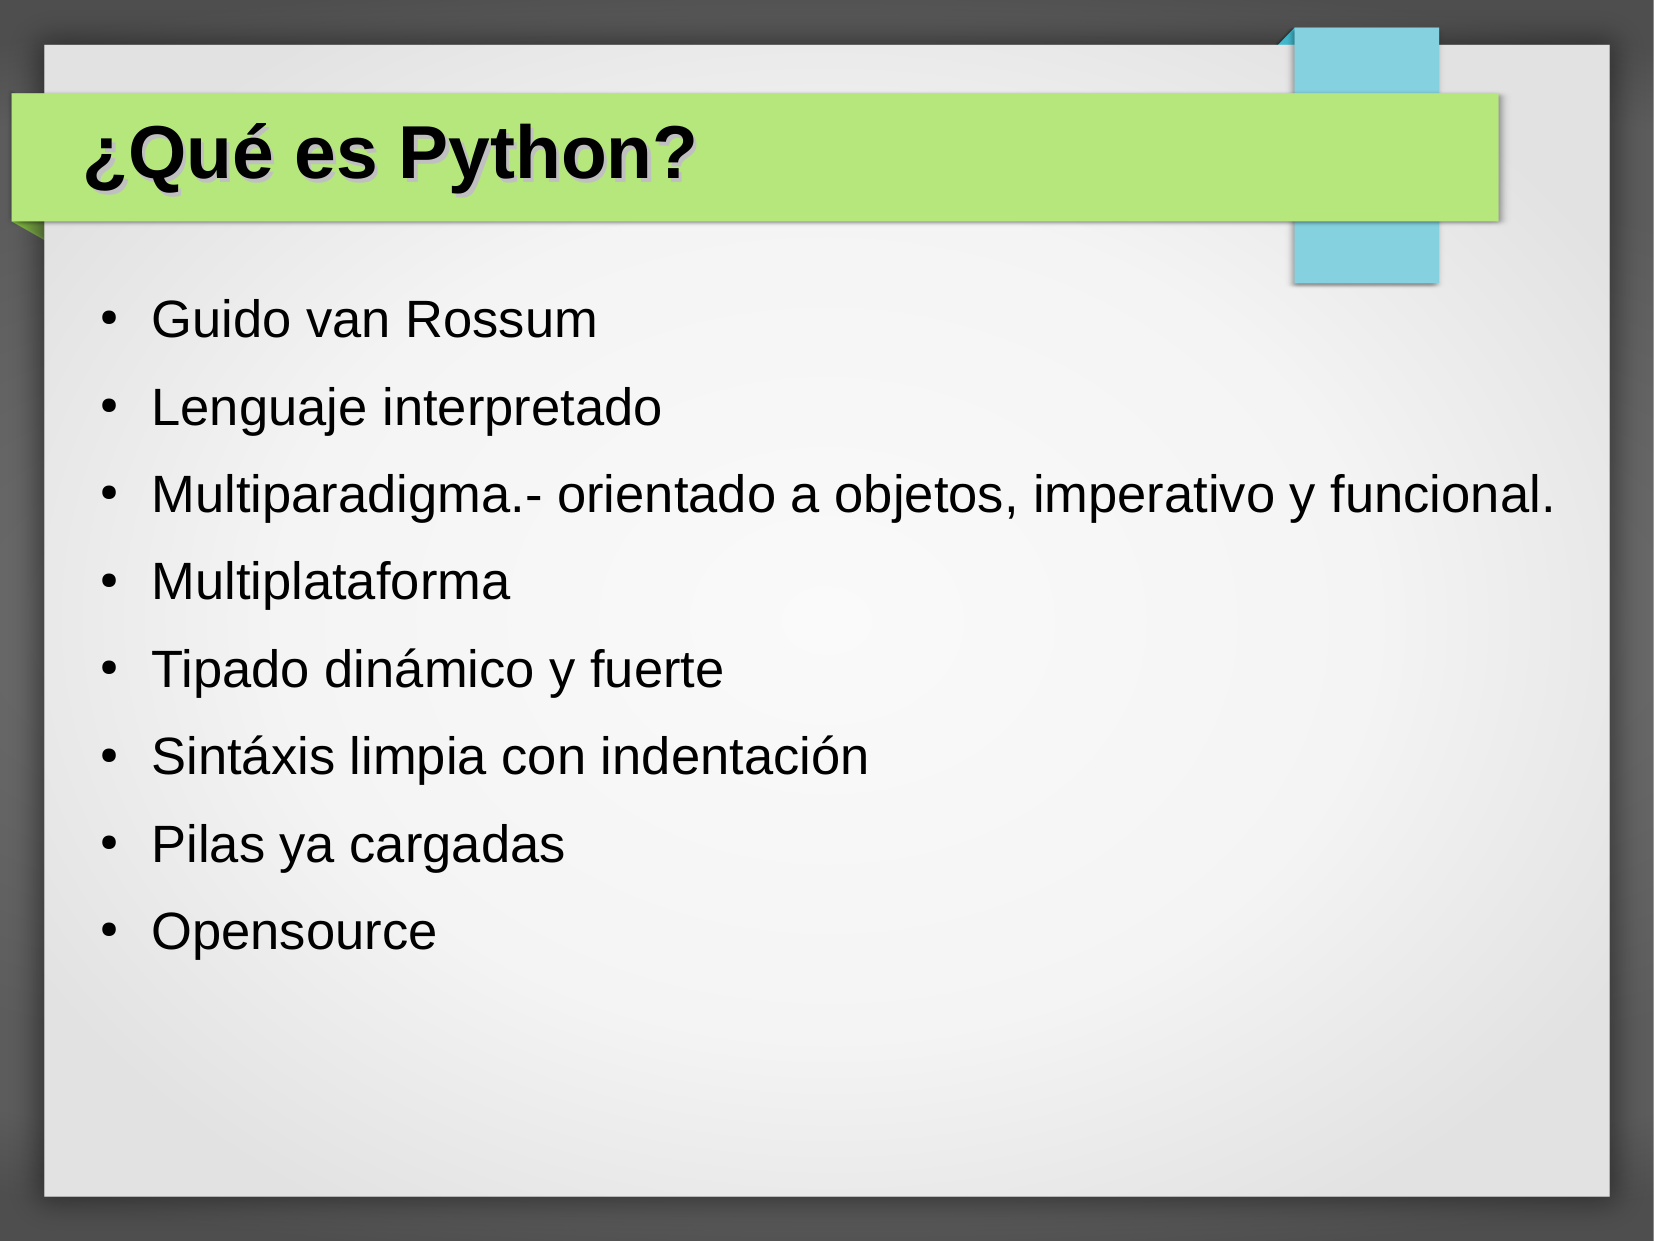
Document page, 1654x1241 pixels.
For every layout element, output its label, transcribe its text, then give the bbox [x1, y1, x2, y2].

picture [0, 0, 1654, 1241]
title ¿Qué es Python? [82, 49, 1571, 257]
list Guido van Rossum Lenguaje interpretado Multiparadigma.- orientado a objetos, imperativo y funcional. Multiplataforma Tipado dinámico y fuerte Sintáxis limpia con indentación Pilas ya cargadas Opensource [82, 290, 1571, 1010]
